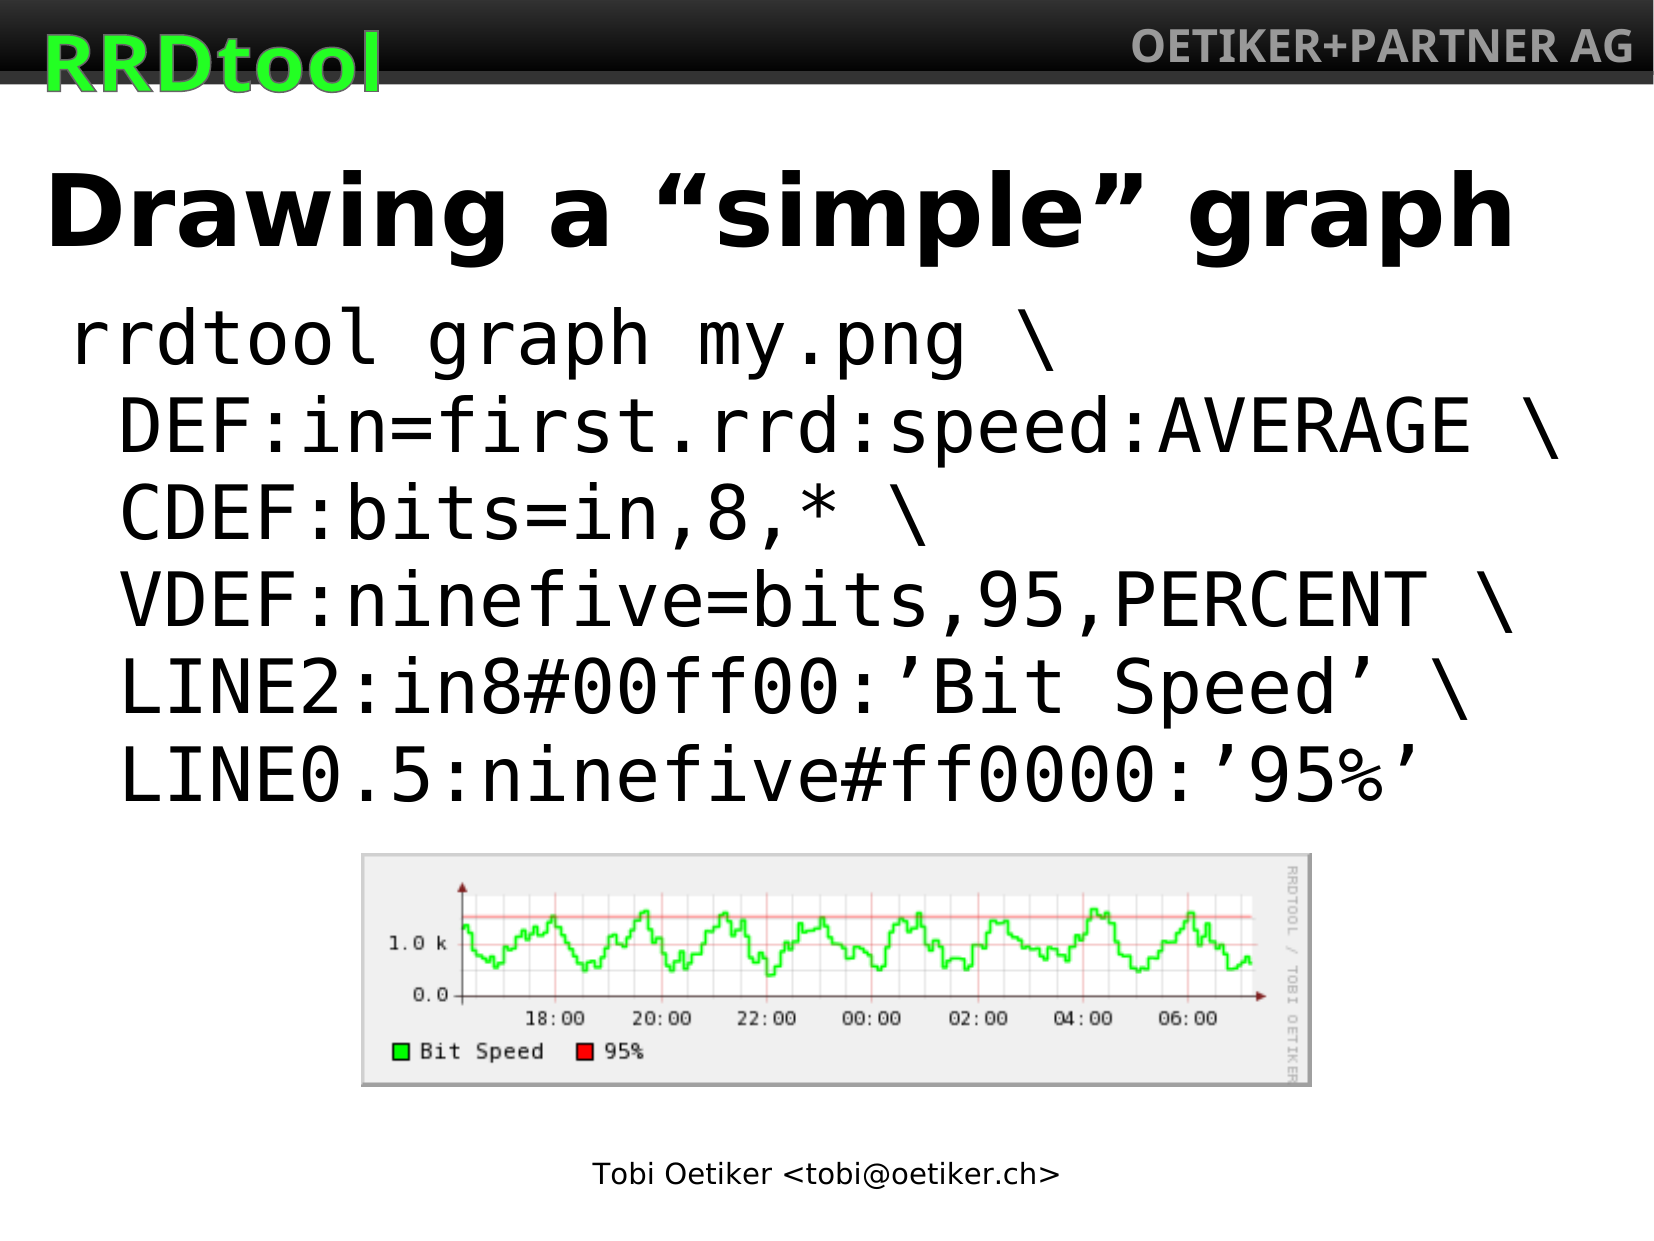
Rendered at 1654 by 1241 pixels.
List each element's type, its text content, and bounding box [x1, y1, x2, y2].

title Drawing a “simple” graph [43, 137, 1582, 287]
picture [361, 853, 1312, 1087]
text_box rrdtool graph my.png \ DEF:in=first.rrd:speed:AVERAGE \ CDEF:bits=in,8,* \ VDEF:ninefive=bits,95,PERCENT \ LINE2:in8#00ff00:’Bit Speed’ \ LINE0.5:ninefive#ff0000:’95%’ [47, 295, 1596, 820]
